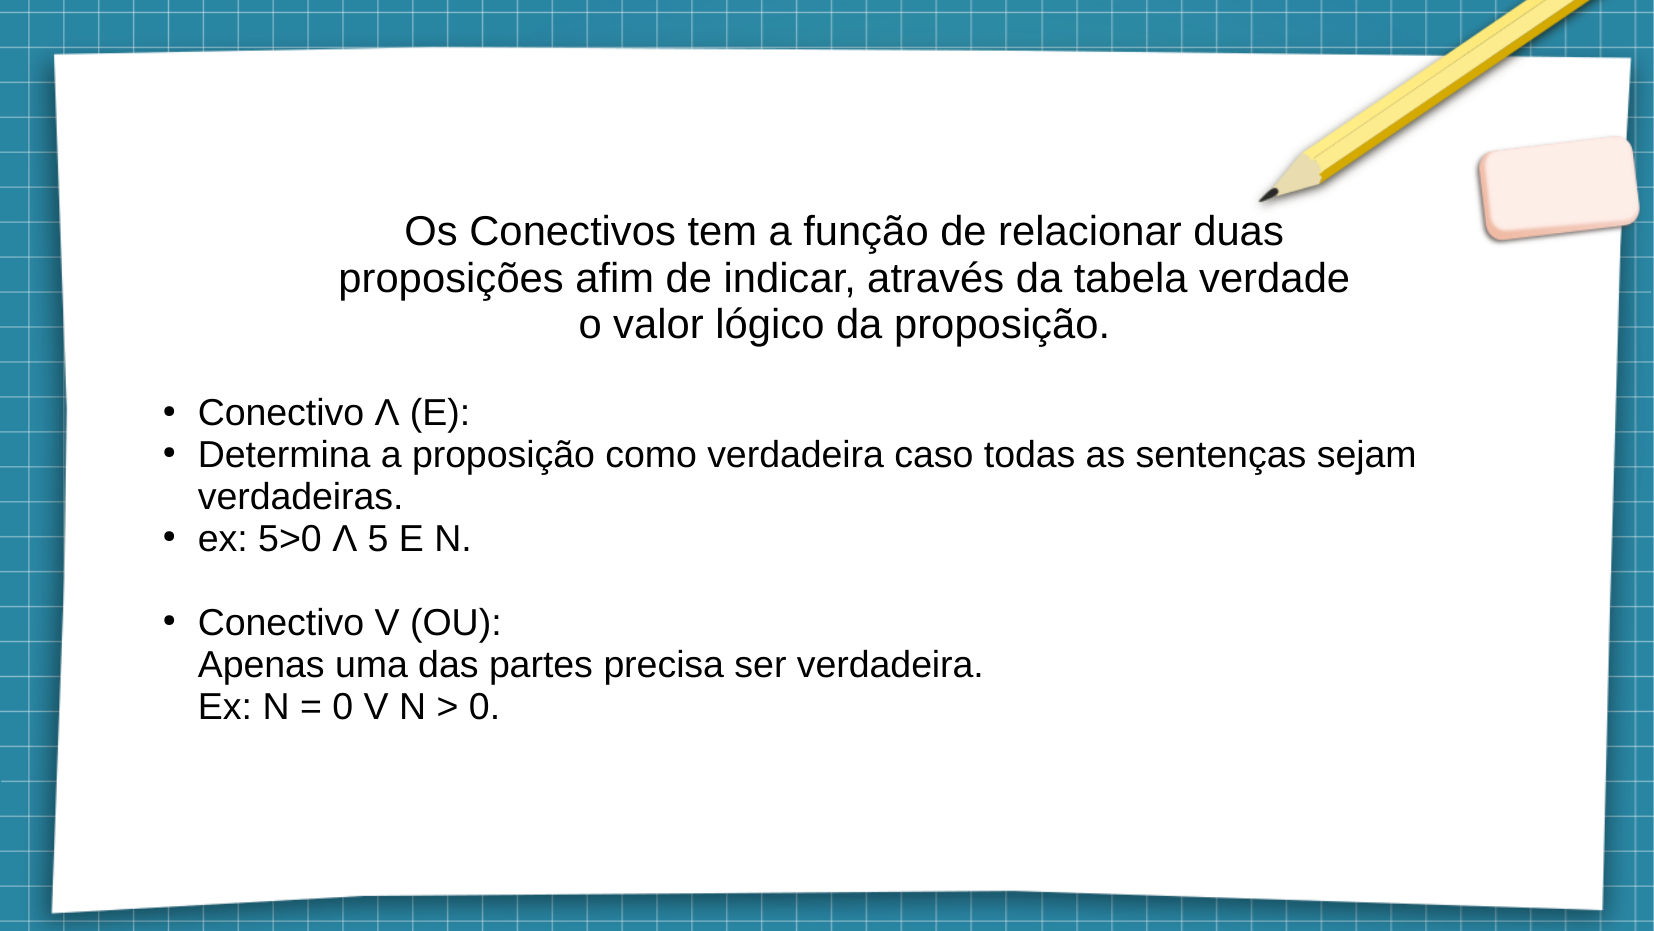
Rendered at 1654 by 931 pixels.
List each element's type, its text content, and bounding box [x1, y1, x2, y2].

picture [0, 0, 1654, 931]
text_box Os Conectivos tem a função de relacionar duas proposições afim de indicar, através da tabela verdade o valor lógico da proposição. [248, 200, 1371, 356]
text_box Conectivo Ʌ (E): Determina a proposição como verdadeira caso todas as sentenças sejam verdadeiras. ex: 5>0 Ʌ 5 E N. Conectivo V (OU): Apenas uma das partes precisa ser verdadeira. Ex: N = 0 V N > 0. [147, 383, 1536, 735]
